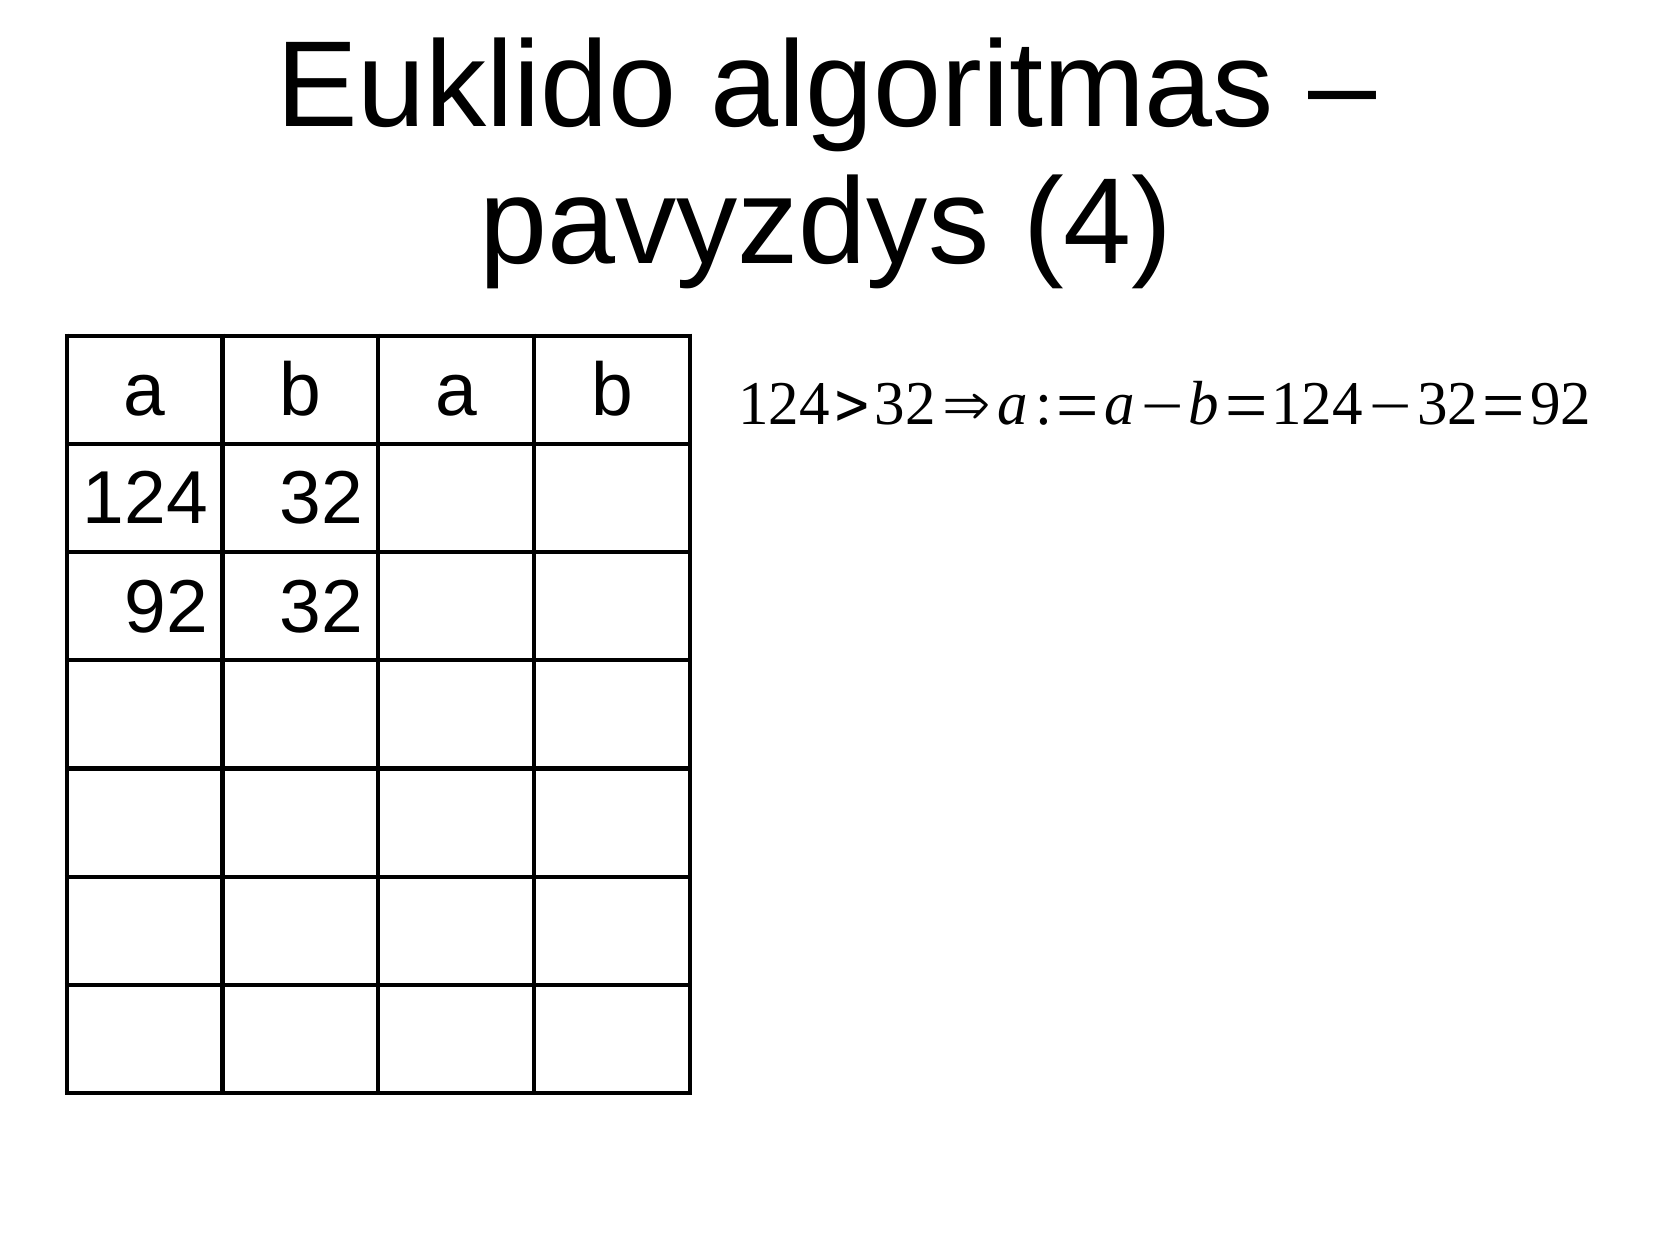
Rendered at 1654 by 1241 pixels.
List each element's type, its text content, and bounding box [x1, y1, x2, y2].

table_cell [536, 987, 688, 1091]
chart [732, 368, 1598, 438]
title Euklido algoritmas – pavyzdys (4) [82, 16, 1571, 290]
table_cell [225, 879, 376, 983]
table_cell [225, 662, 376, 766]
table_cell [380, 879, 532, 983]
table_cell [380, 446, 532, 550]
table_cell [380, 662, 532, 766]
table_header b [225, 338, 376, 442]
table_cell [536, 771, 688, 875]
table_cell 32 [225, 554, 376, 658]
table_cell [69, 879, 220, 983]
table_header a [69, 338, 220, 442]
table_cell [225, 987, 376, 1091]
table_cell [380, 554, 532, 658]
table_cell 32 [225, 446, 376, 550]
table_cell [536, 554, 688, 658]
table_cell [69, 987, 220, 1091]
table_cell 92 [69, 554, 220, 658]
table_header a [380, 338, 532, 442]
table_cell [380, 771, 532, 875]
table_cell [69, 662, 220, 766]
table_cell [225, 771, 376, 875]
table_header b [536, 338, 688, 442]
table_cell [536, 446, 688, 550]
table_cell [69, 771, 220, 875]
table_cell 124 [69, 446, 220, 550]
table_cell [536, 662, 688, 766]
table_cell [380, 987, 532, 1091]
table_cell [536, 879, 688, 983]
